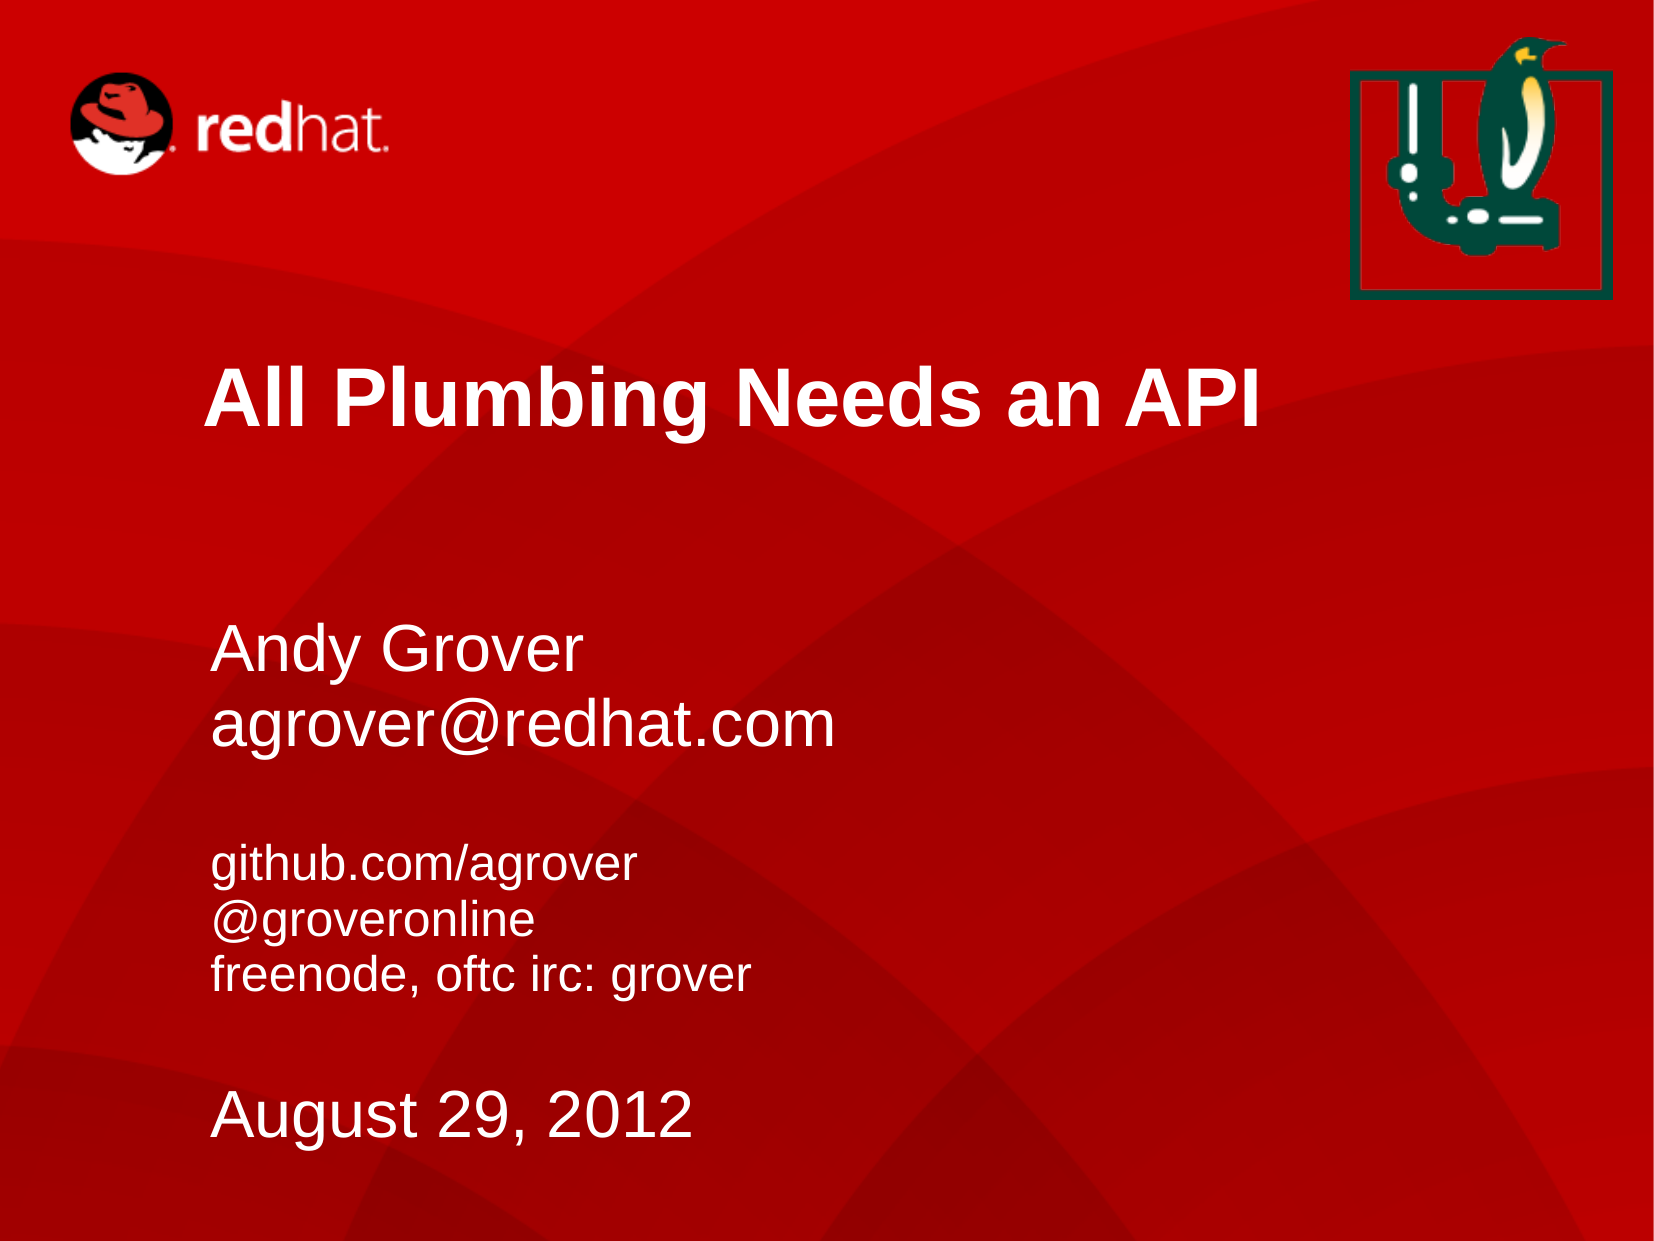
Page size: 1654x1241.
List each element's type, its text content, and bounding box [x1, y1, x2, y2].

text_box Andy Grover agrover@redhat.com github.com/agrover @groveronline freenode, oftc irc: grover August 29, 2012 [195, 566, 1388, 1122]
text_box All Plumbing Needs an API [187, 297, 1426, 518]
picture [0, 0, 1654, 1241]
